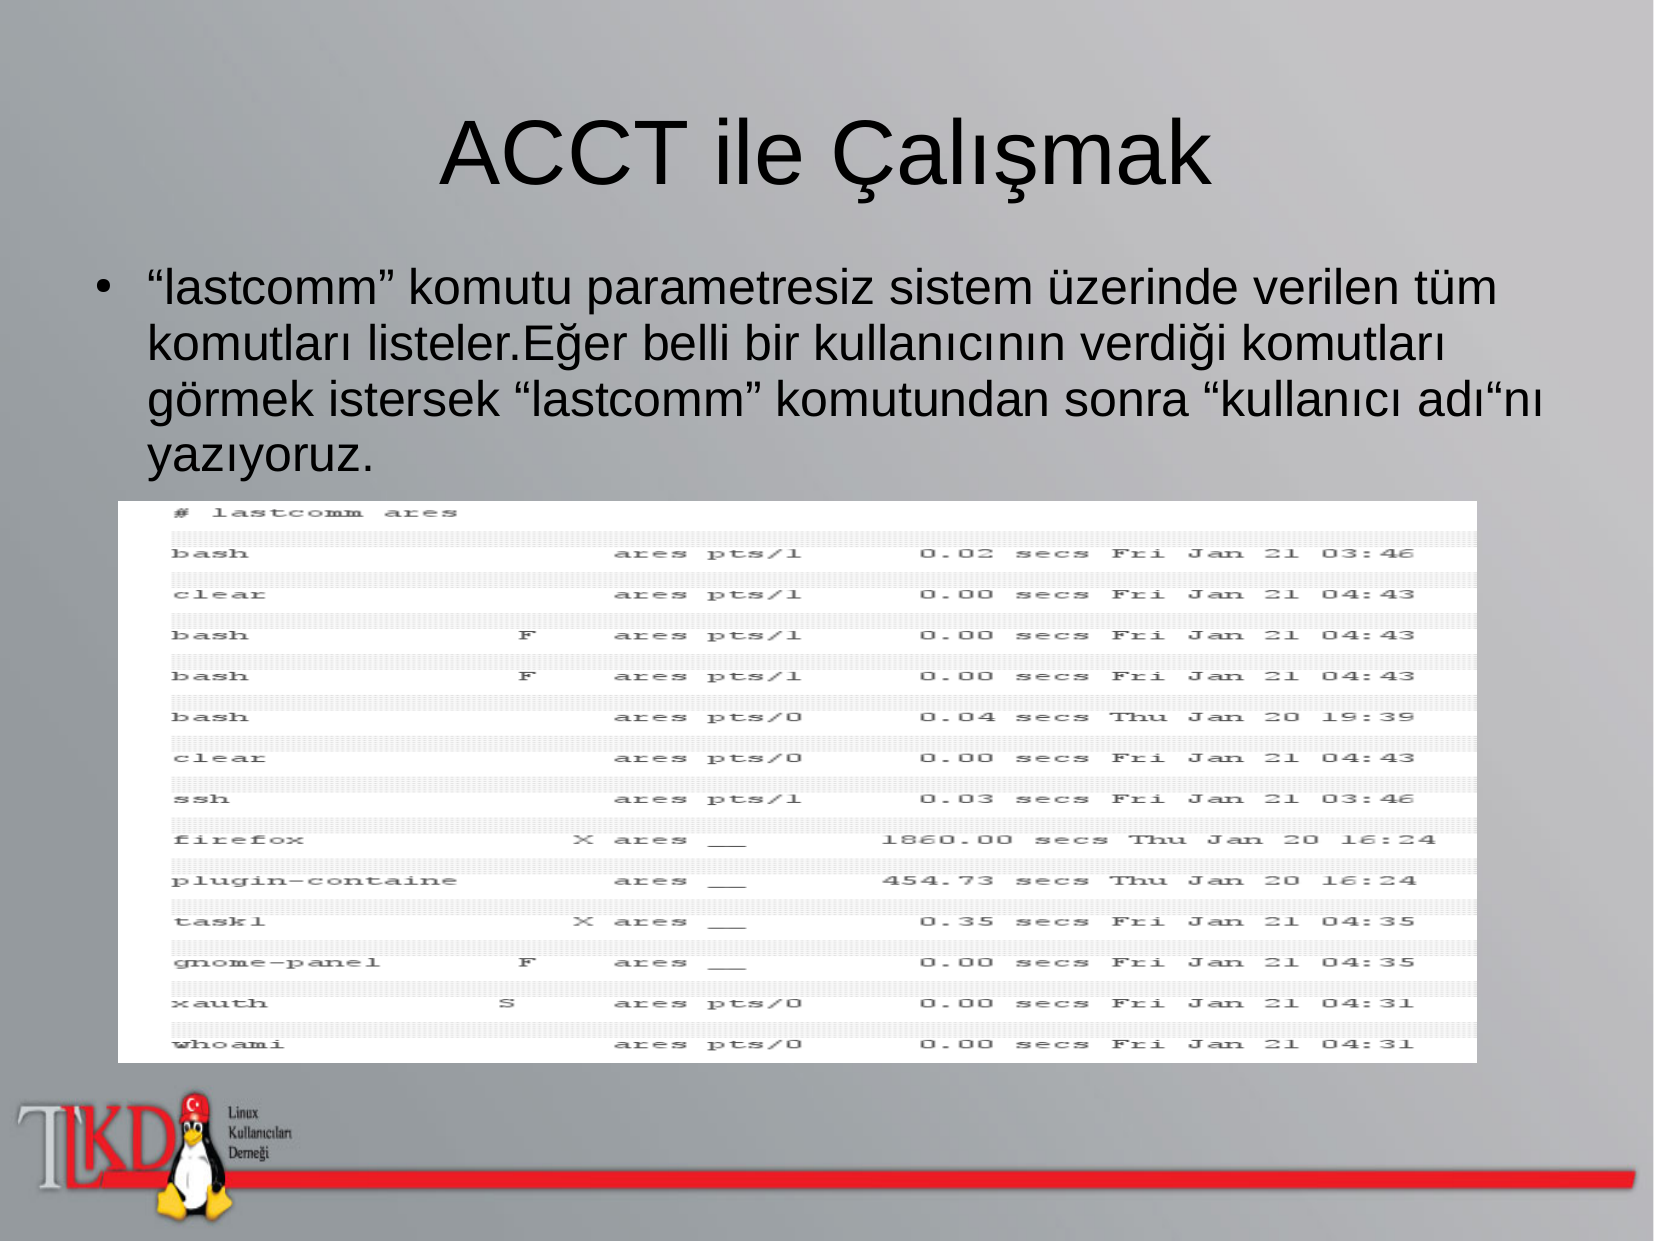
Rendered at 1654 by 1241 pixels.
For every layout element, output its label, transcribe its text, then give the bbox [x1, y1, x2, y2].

picture [0, 0, 1654, 1241]
title ACCT ile Çalışmak [82, 49, 1571, 257]
list “lastcomm” komutu parametresiz sistem üzerinde verilen tüm komutları listeler.Eğer belli bir kullanıcının verdiği komutları görmek istersek “lastcomm” komutundan sonra “kullanıcı adı“nı yazıyoruz. [76, 259, 1565, 532]
